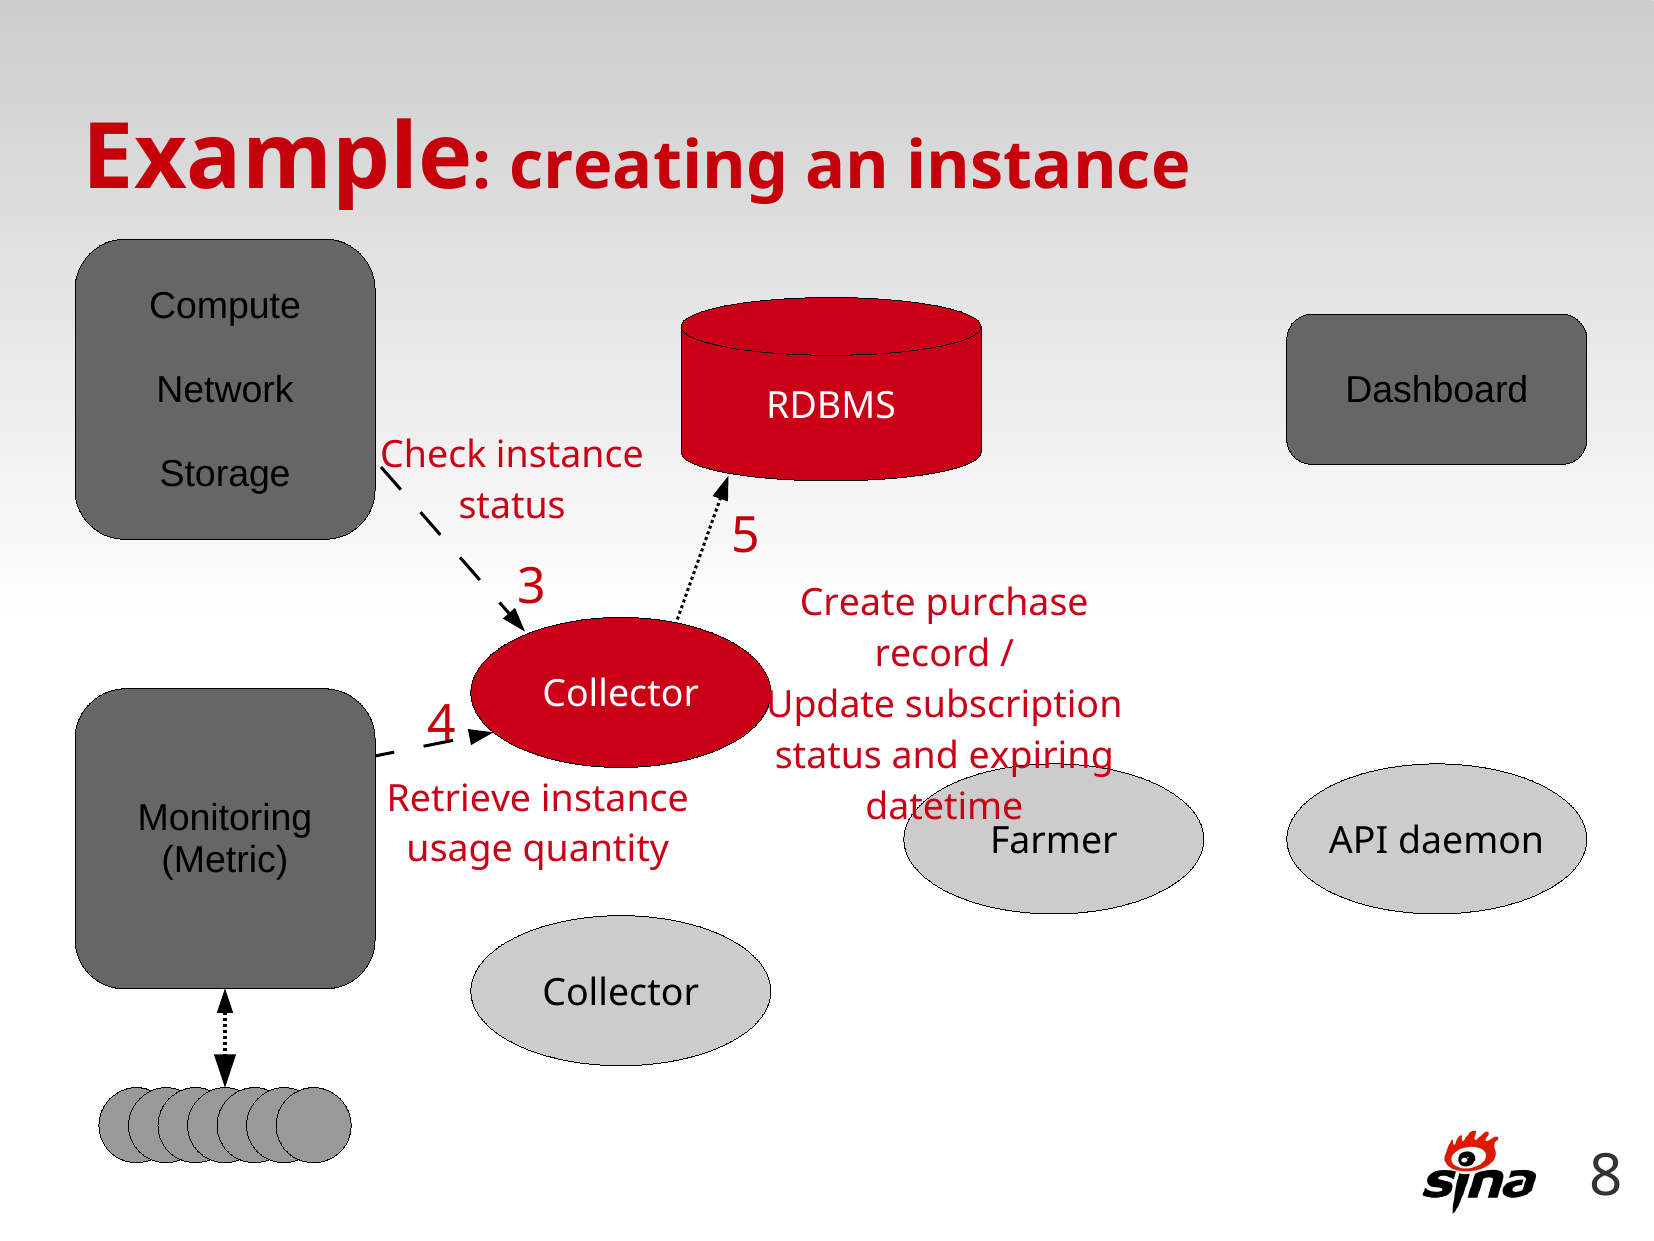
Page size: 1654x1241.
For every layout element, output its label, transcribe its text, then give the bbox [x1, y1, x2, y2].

text_box Dashboard [1286, 314, 1587, 465]
text_box Collector [473, 617, 713, 763]
title Example: creating an instance [82, 49, 1571, 257]
text_box Compute Network Storage [75, 239, 376, 540]
text_box 3 [503, 542, 575, 614]
text_box Create purchase record / Update subscription status and expiring datetime [712, 568, 1177, 752]
text_box 4 [412, 679, 484, 751]
text_box Check instance status [337, 420, 687, 520]
text_box 5 [716, 491, 788, 563]
text_box Monitoring (Metric) [75, 688, 376, 989]
text_box API daemon [1286, 763, 1587, 914]
text_box Retrieve instance usage quantity [363, 763, 713, 863]
text_box Collector [470, 915, 771, 1066]
text_box RDBMS [681, 297, 982, 481]
text_box Farmer [903, 763, 1204, 914]
picture [1394, 1087, 1564, 1241]
text_box [98, 1087, 352, 1163]
